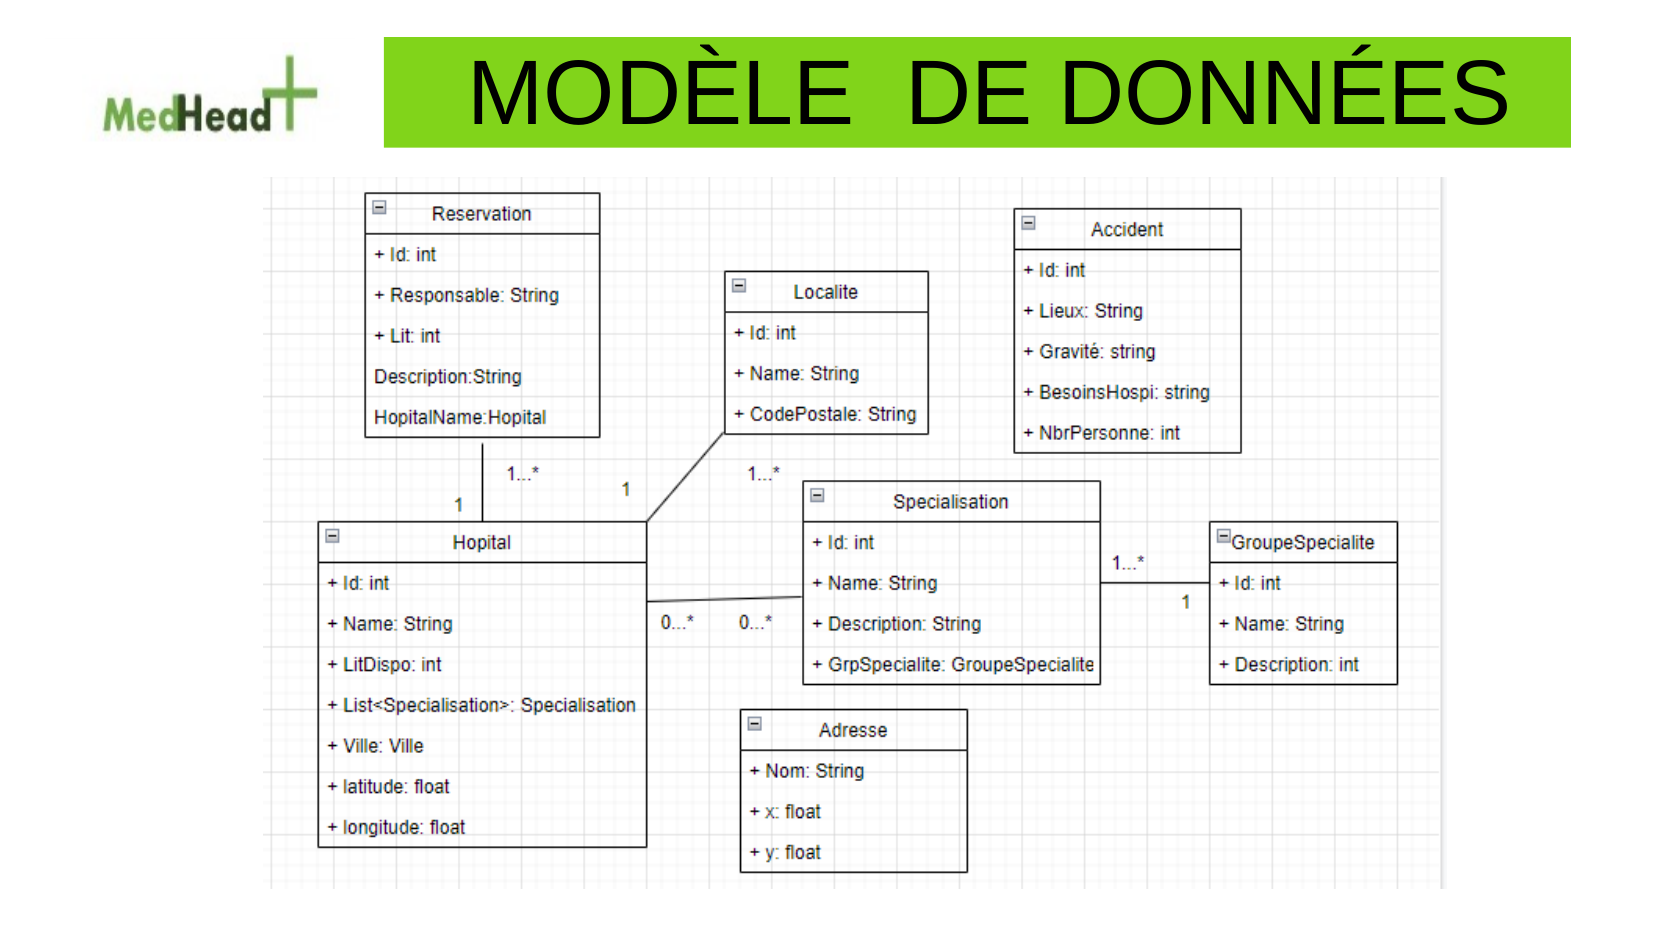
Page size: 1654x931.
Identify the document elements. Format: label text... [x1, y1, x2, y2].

title MODÈLE DE DONNÉES [383, 37, 1571, 148]
picture [263, 177, 1447, 889]
picture [45, 37, 355, 156]
